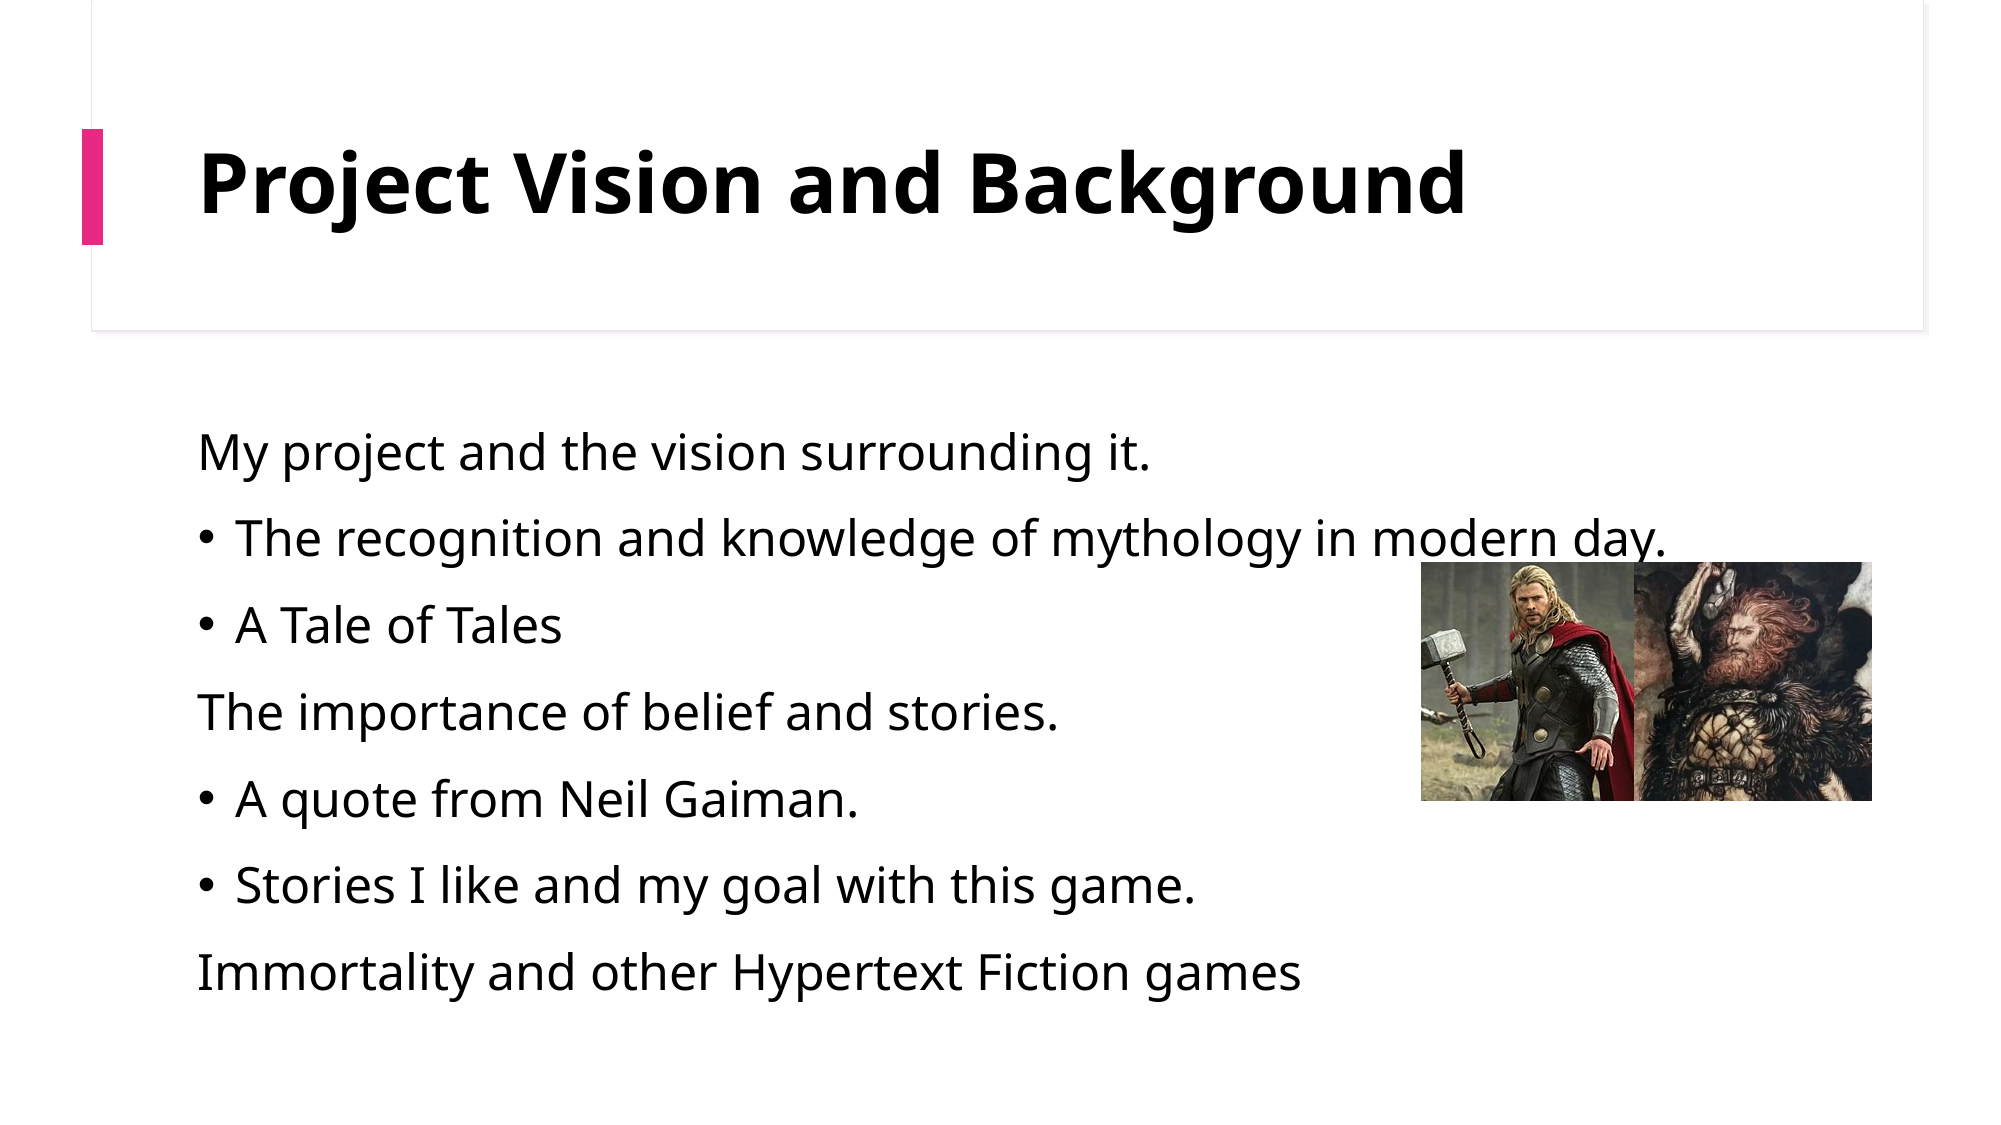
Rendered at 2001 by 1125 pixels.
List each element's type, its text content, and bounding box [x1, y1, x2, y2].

title Project Vision and Background [183, 90, 1852, 284]
list My project and the vision surrounding it. The recognition and knowledge of mythology in modern day. A Tale of Tales The importance of belief and stories. A quote from Neil Gaiman. Stories I like and my goal with this game. Immortality and other Hypertext Fiction games [183, 406, 1852, 1013]
picture [1421, 562, 1872, 801]
